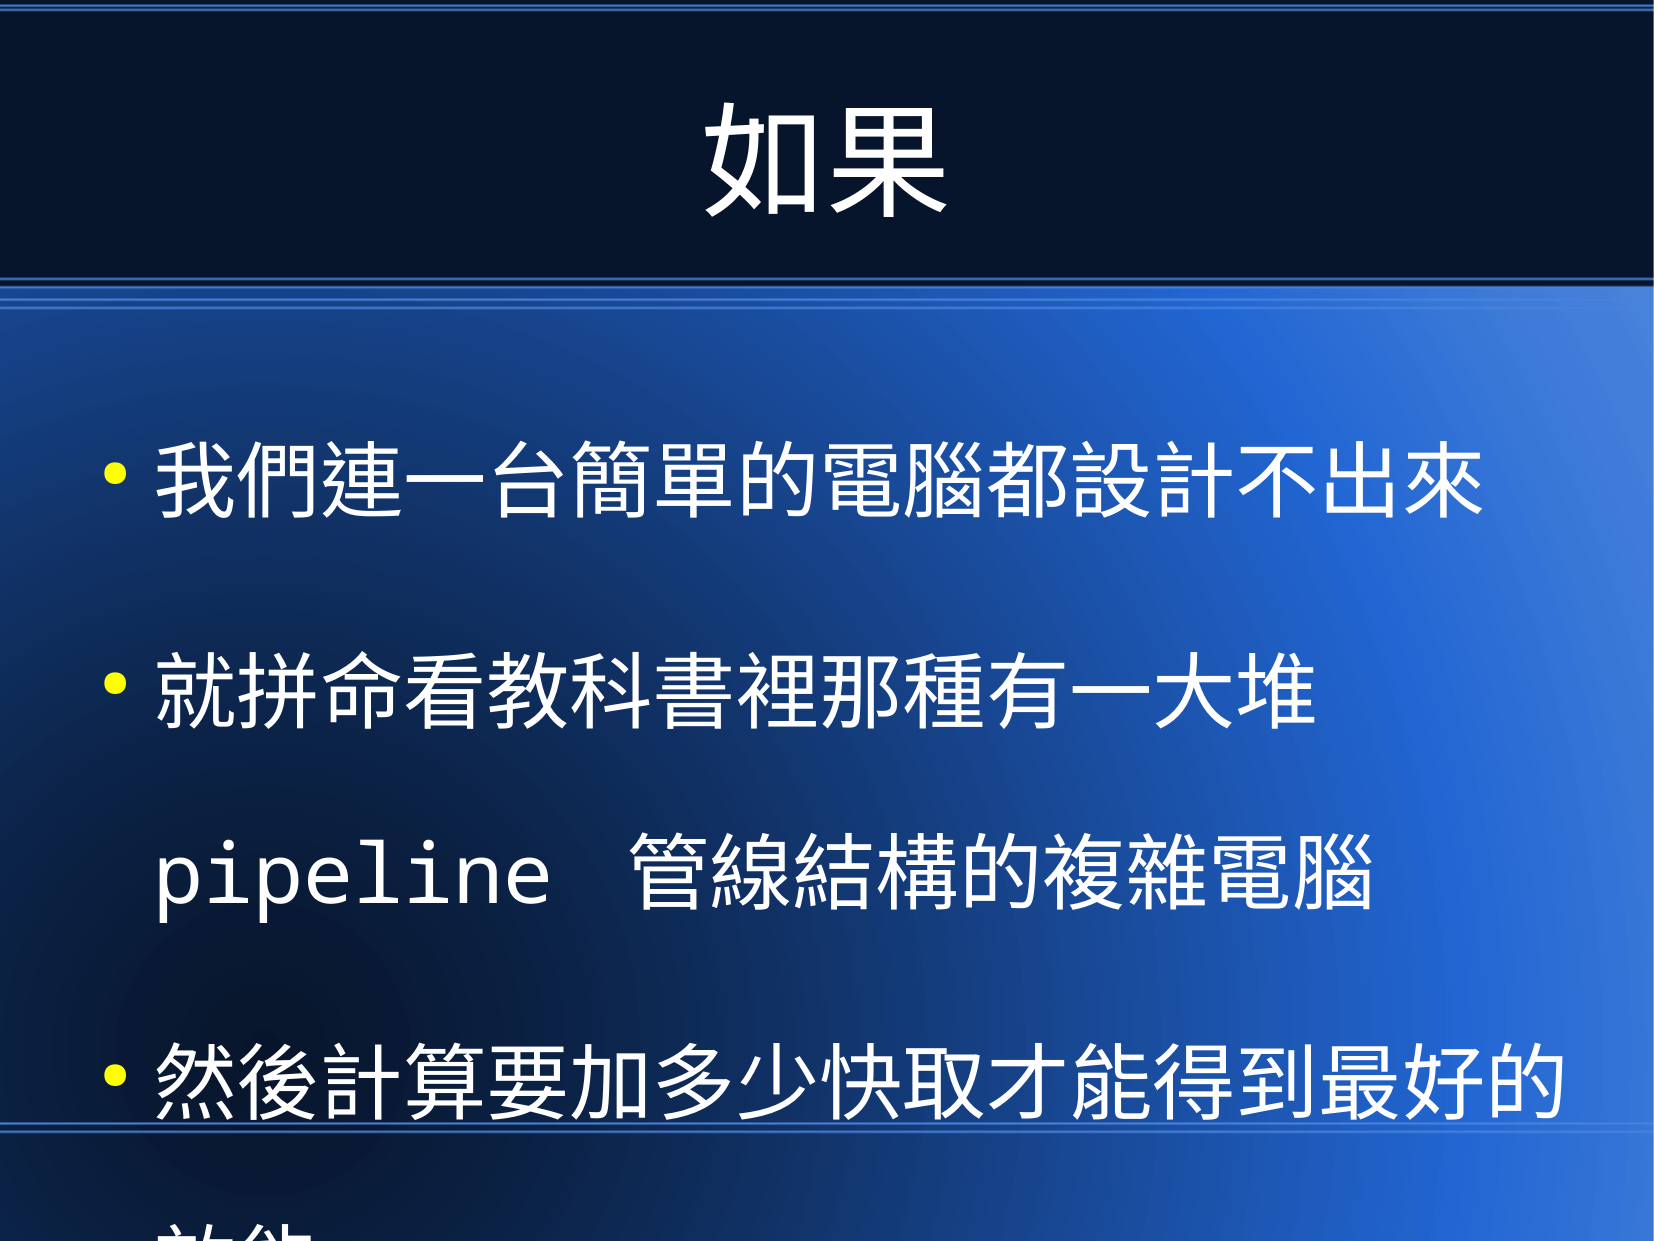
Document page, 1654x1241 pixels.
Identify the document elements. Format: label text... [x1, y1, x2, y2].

title 如果 [82, 49, 1571, 257]
picture [0, 0, 1654, 1241]
list 我們連一台簡單的電腦都設計不出來 就拼命看教科書裡那種有一大堆 pipeline 管線結構的複雜電腦 然後計算要加多少快取才能得到最好的效能 [82, 355, 1571, 1241]
